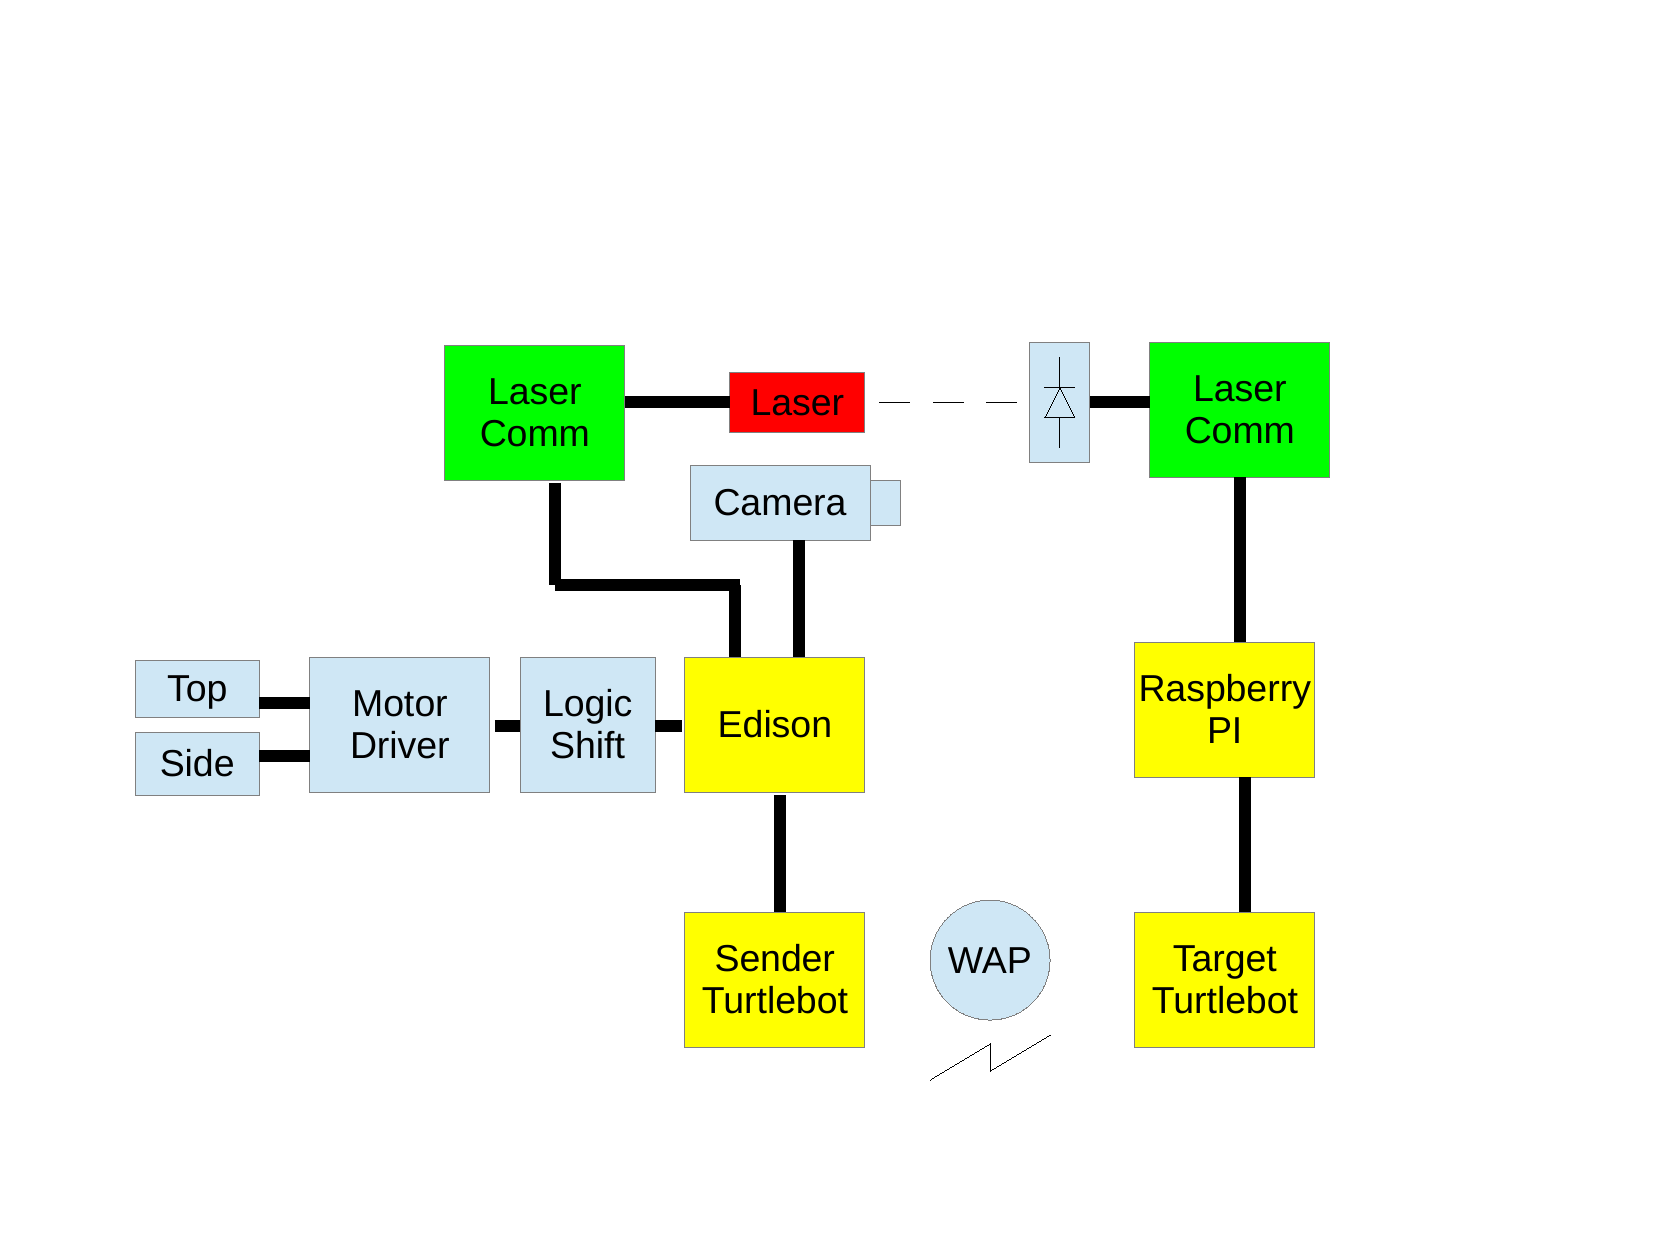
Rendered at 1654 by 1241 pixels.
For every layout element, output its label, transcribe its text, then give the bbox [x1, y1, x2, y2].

text_box Target Turtlebot [1134, 912, 1315, 1048]
text_box Sender Turtlebot [684, 912, 865, 1048]
text_box Logic Shift [520, 657, 656, 793]
text_box Edison [684, 657, 865, 793]
text_box Top [135, 660, 260, 718]
text_box Laser [729, 372, 865, 433]
text_box Motor Driver [309, 657, 490, 793]
text_box WAP [930, 900, 1051, 1021]
text_box Side [135, 732, 260, 796]
text_box Camera [690, 465, 871, 541]
text_box Raspberry PI [1134, 642, 1315, 778]
text_box [1029, 342, 1090, 463]
text_box [870, 480, 901, 526]
text_box Laser Comm [1149, 342, 1330, 478]
text_box Laser Comm [444, 345, 625, 481]
